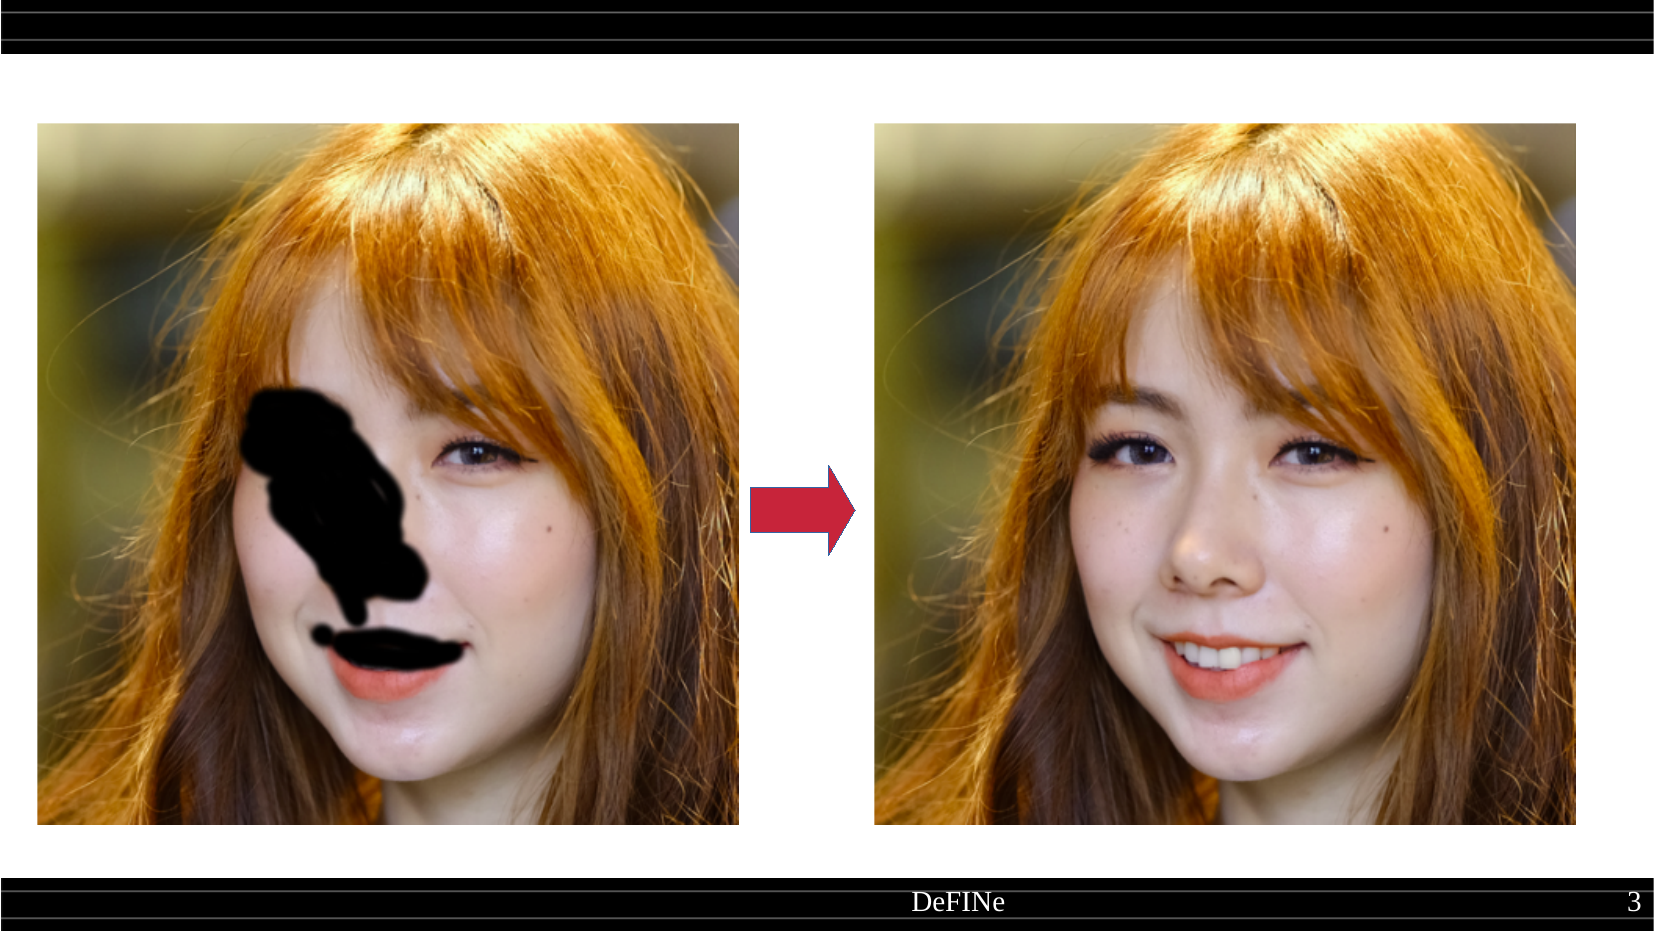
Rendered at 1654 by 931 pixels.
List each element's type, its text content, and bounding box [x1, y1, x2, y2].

picture [36, 122, 739, 826]
text_box [750, 465, 856, 556]
picture [1, 878, 1654, 931]
picture [873, 122, 1576, 825]
picture [1, 0, 1654, 54]
title Motivation [82, 92, 1571, 249]
